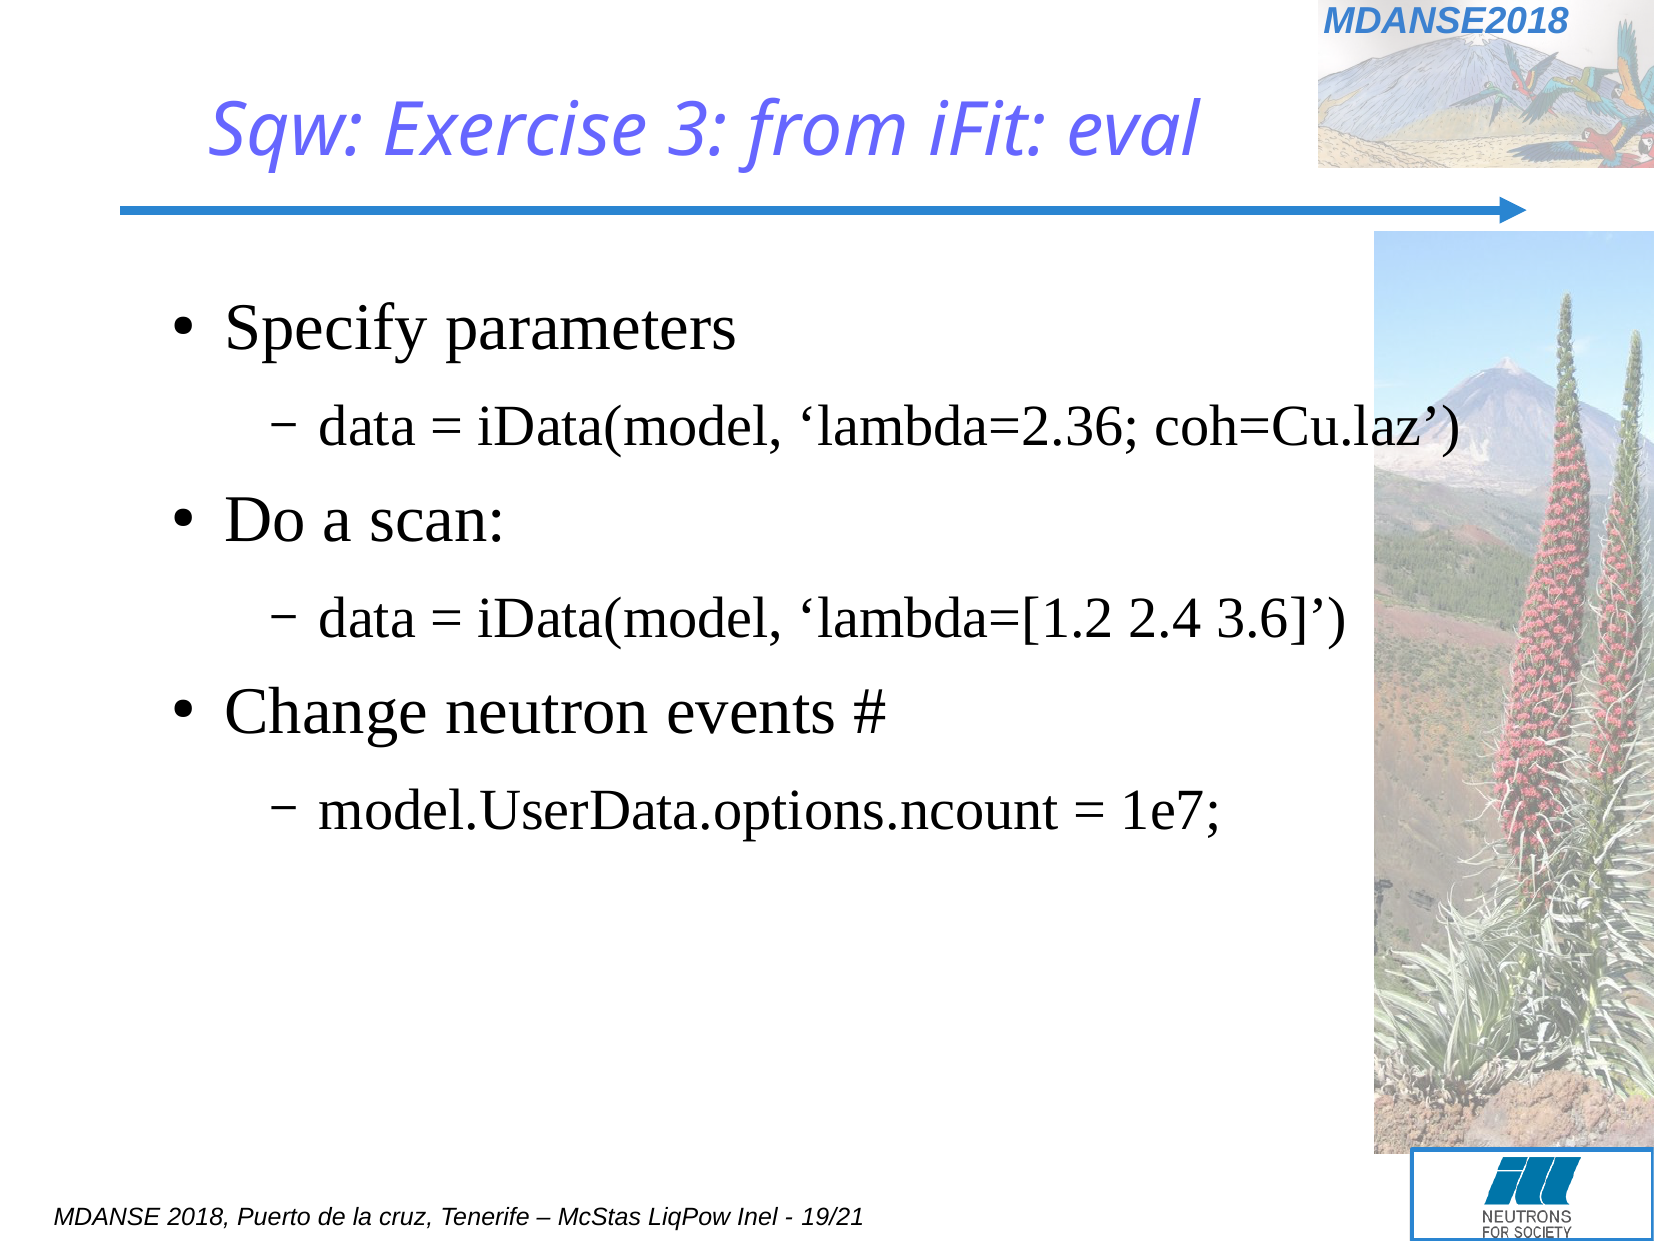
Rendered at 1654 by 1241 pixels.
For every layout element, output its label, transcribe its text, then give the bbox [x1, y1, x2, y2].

title Sqw: Exercise 3: from iFit: eval [82, 49, 1328, 203]
list Specify parameters data = iData(model, ‘lambda=2.36; coh=Cu.laz’) Do a scan: data = iData(model, ‘lambda=[1.2 2.4 3.6]’) Change neutron events # model.UserData.options.ncount = 1e7; [82, 290, 1571, 1010]
picture [1479, 1153, 1583, 1241]
